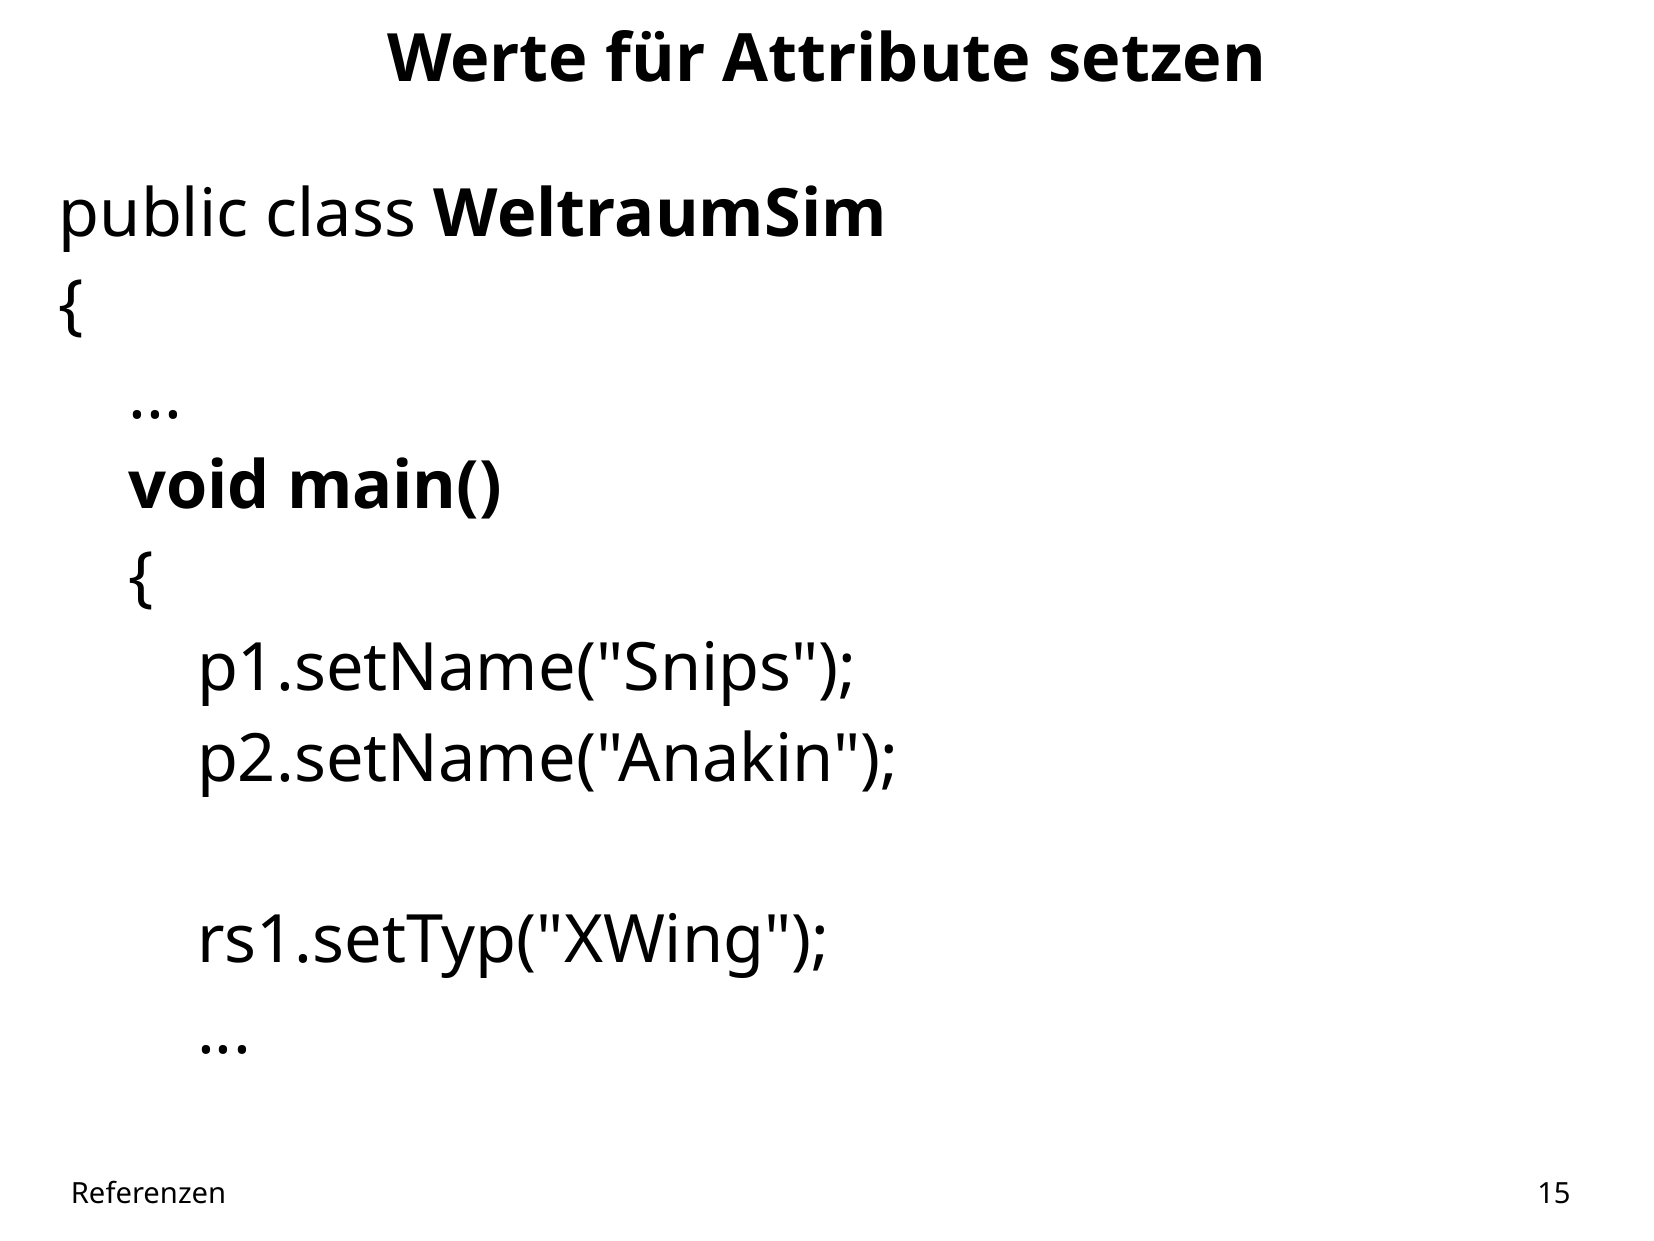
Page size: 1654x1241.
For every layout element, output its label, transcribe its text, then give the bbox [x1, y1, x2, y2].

title Werte für Attribute setzen [0, 5, 1654, 107]
list public class WeltraumSim { ... void main() { p1.setName("Snips"); p2.setName("Anakin"); rs1.setTyp("XWing"); ... [59, 165, 1630, 1146]
